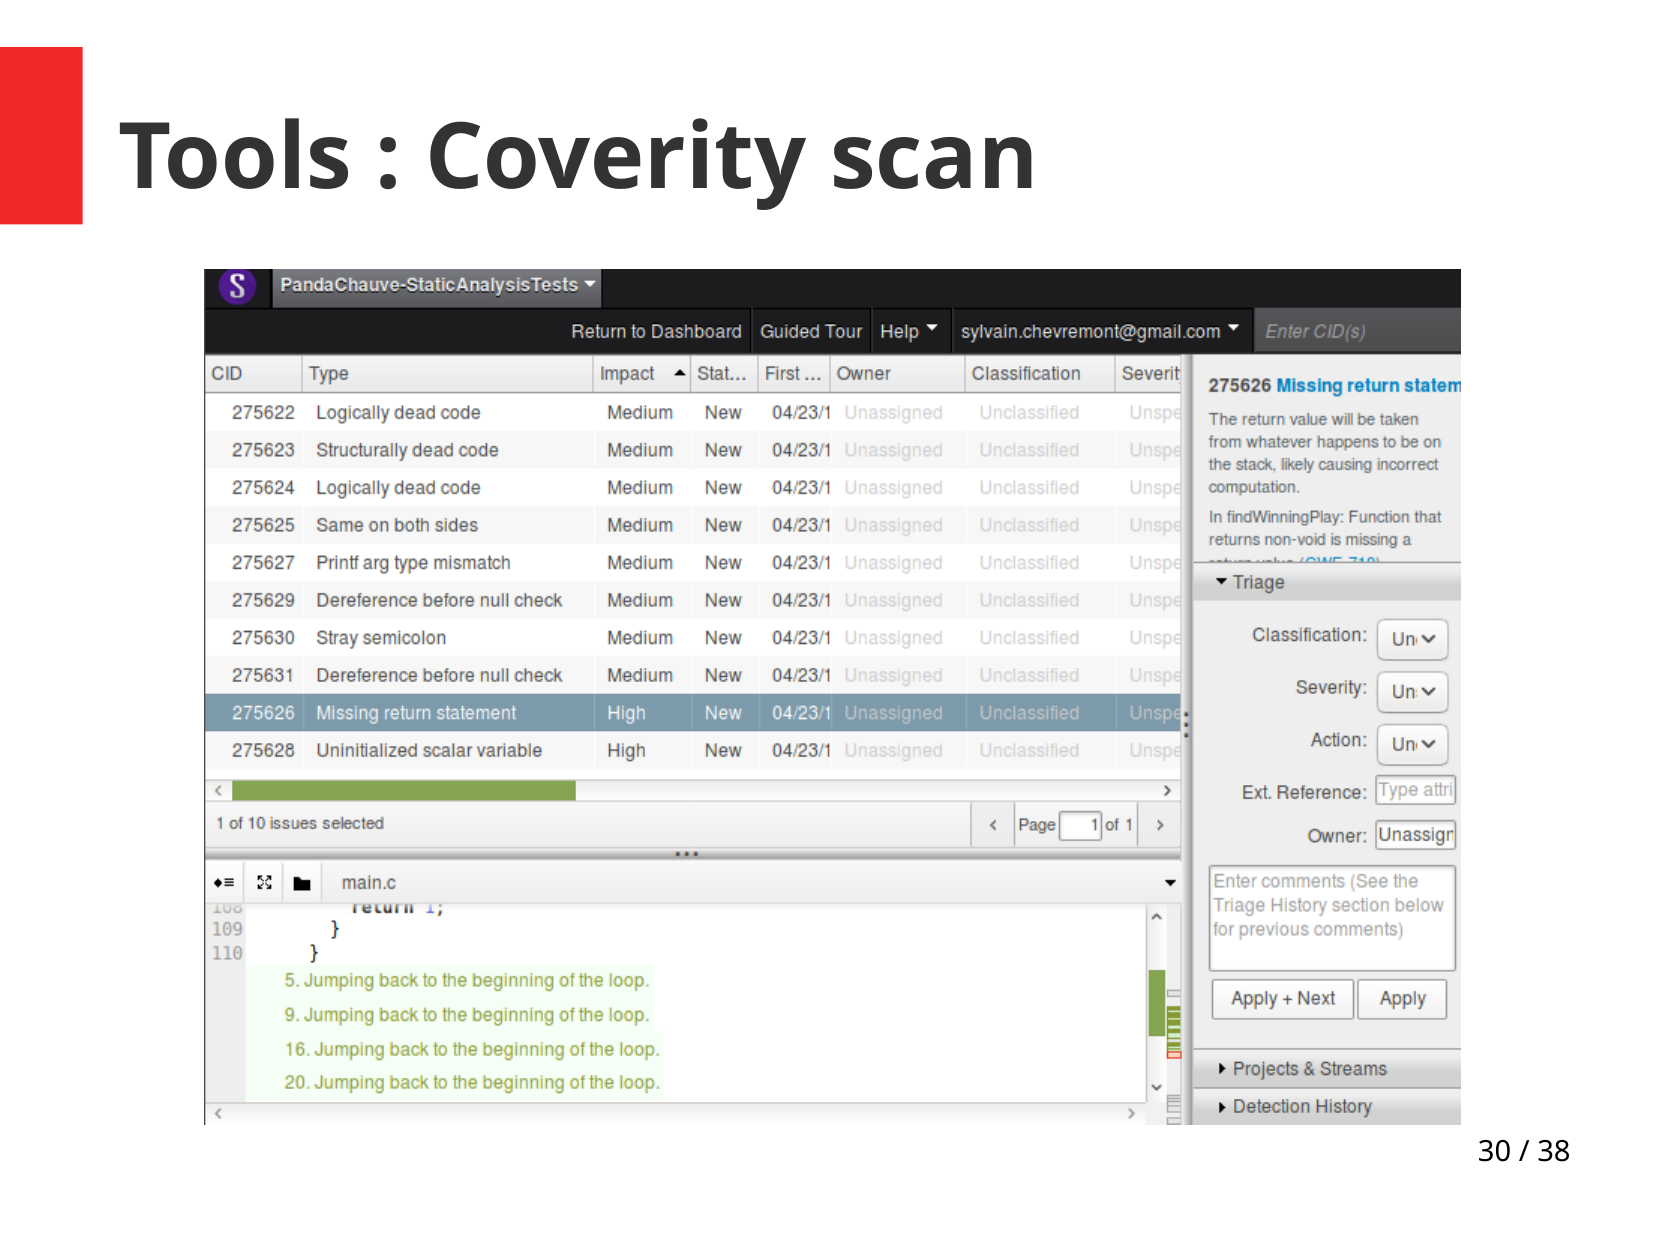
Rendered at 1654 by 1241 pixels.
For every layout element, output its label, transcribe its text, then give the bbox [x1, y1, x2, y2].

title Tools : Coverity scan [118, 49, 1571, 257]
picture [204, 269, 1461, 1125]
